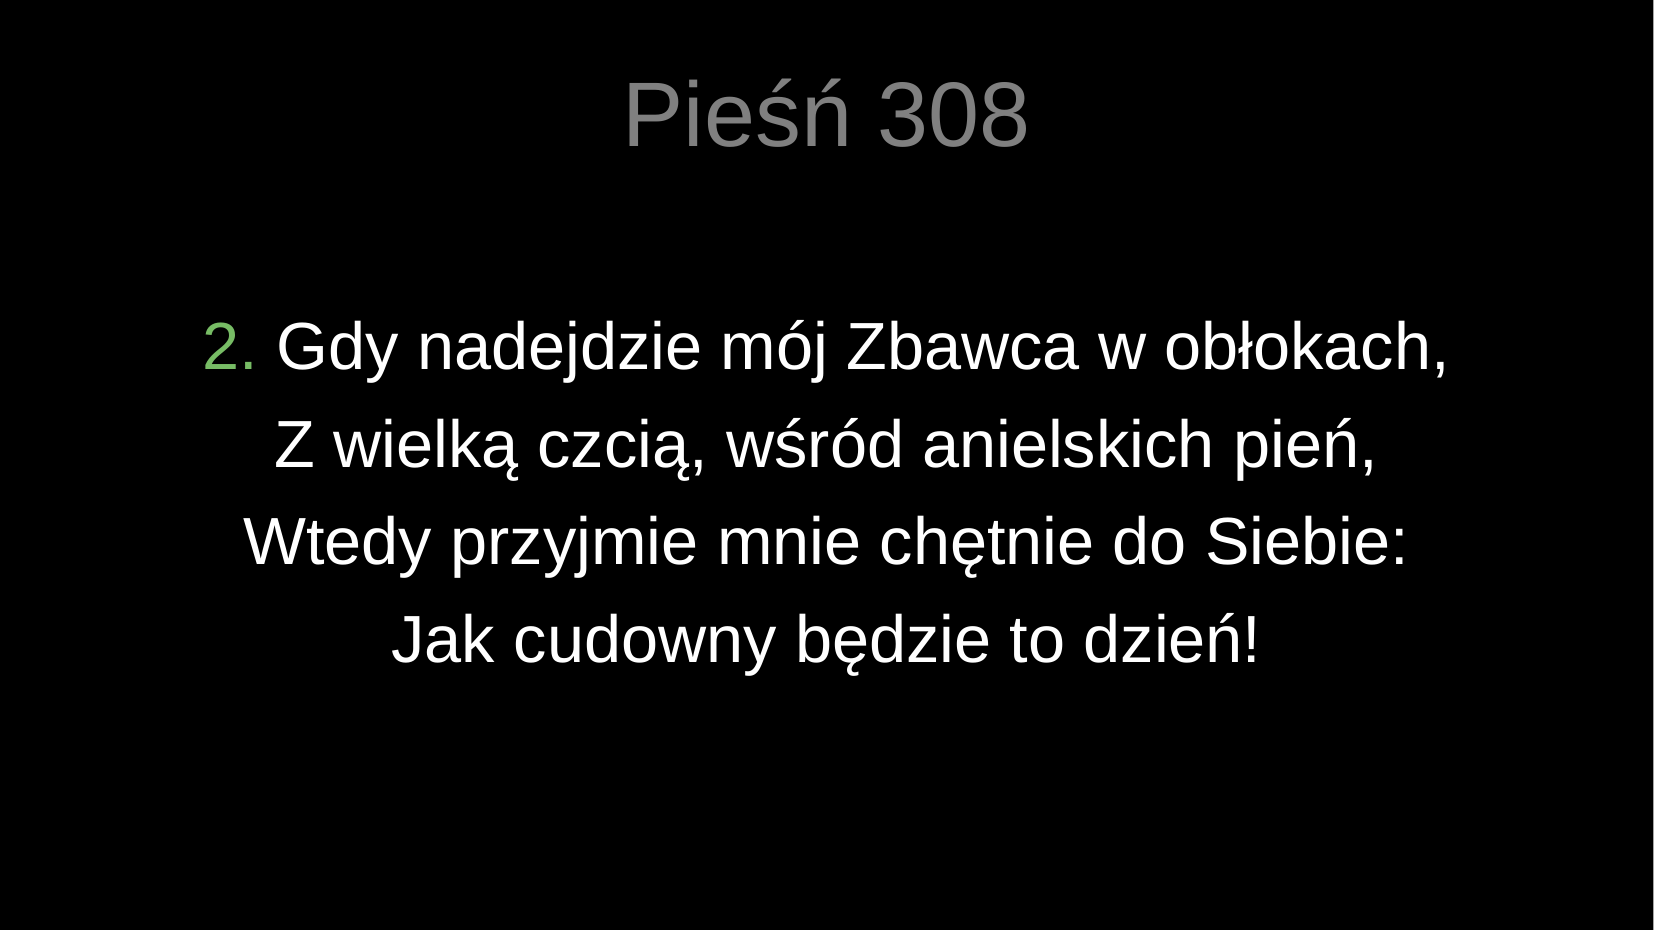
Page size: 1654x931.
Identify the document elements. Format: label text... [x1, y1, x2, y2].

subtitle 2. Gdy nadejdzie mój Zbawca w obłokach, Z wielką czcią, wśród anielskich pień, Wtedy przyjmie mnie chętnie do Siebie: Jak cudowny będzie to dzień! [82, 217, 1571, 757]
title Pieśń 308 [82, 37, 1571, 193]
